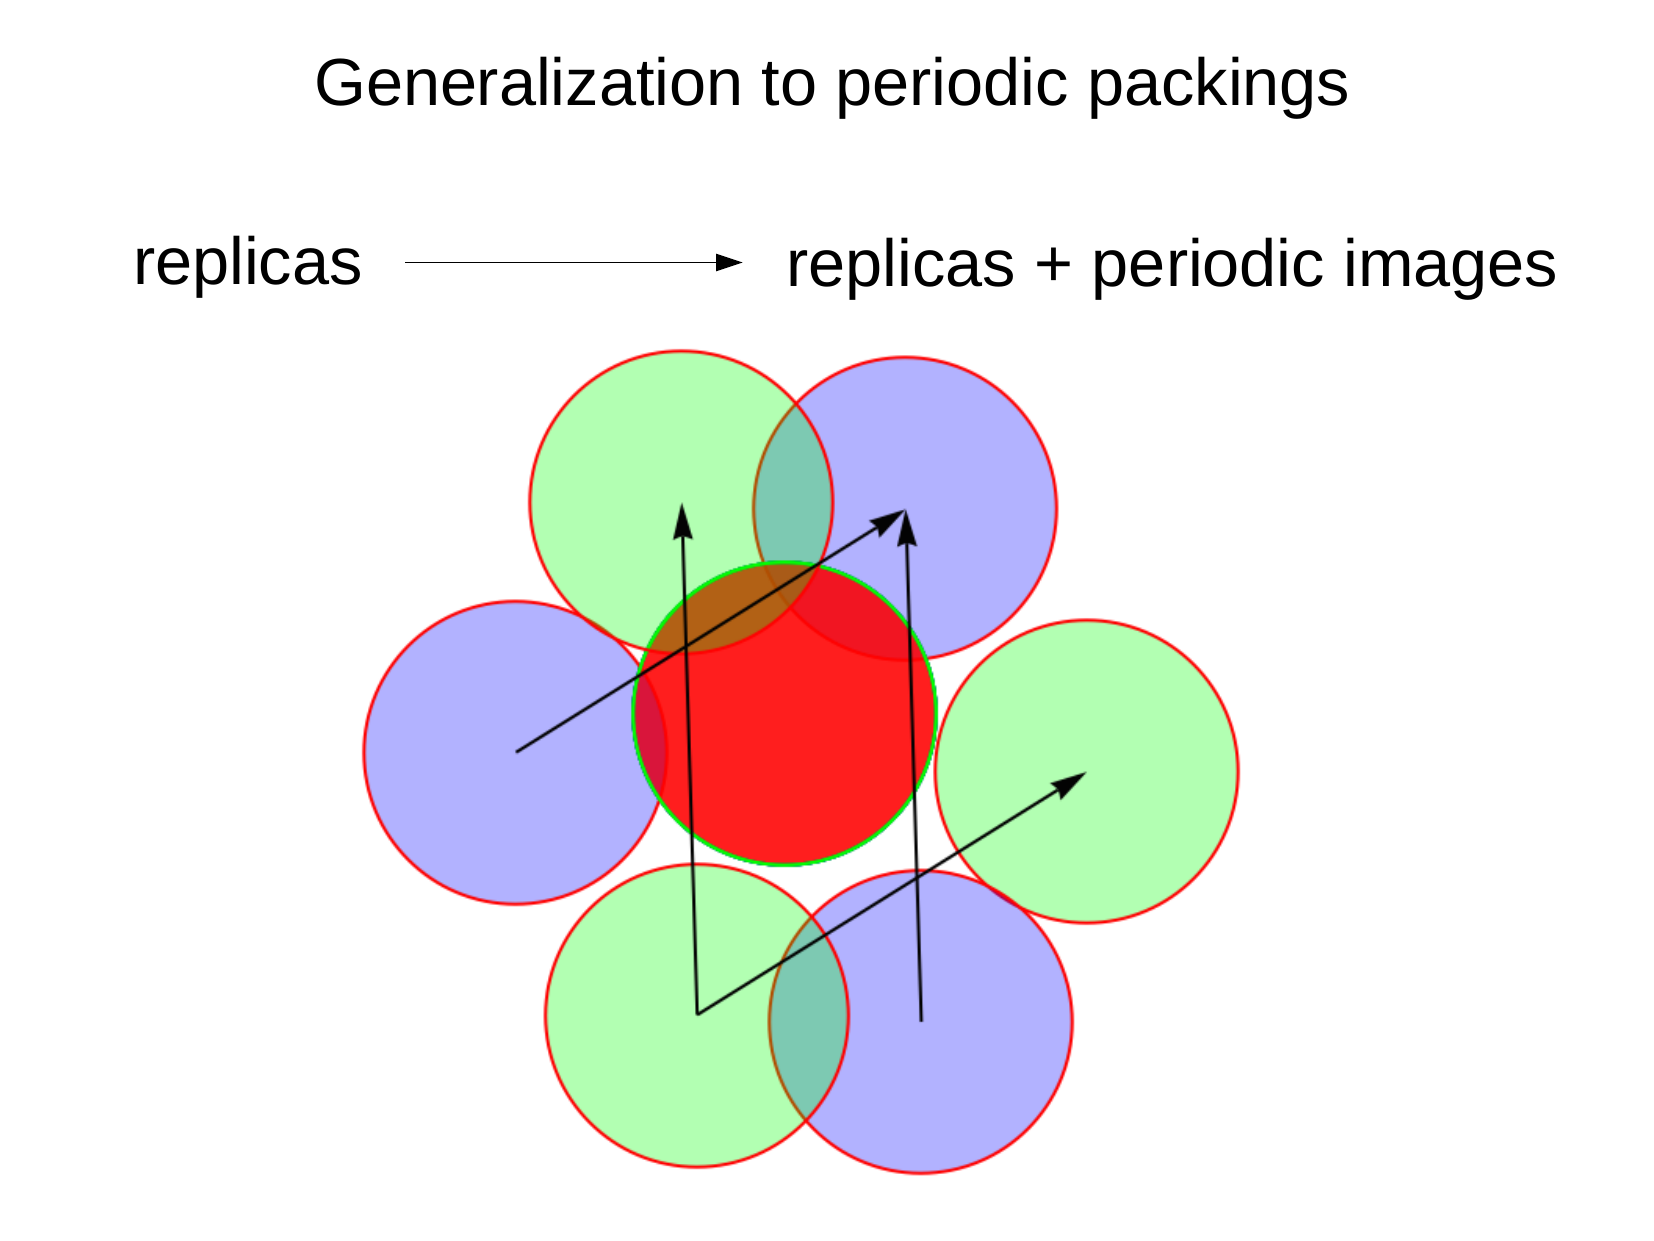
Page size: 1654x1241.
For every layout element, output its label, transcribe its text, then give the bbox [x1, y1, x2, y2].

text_box Generalization to periodic packings [299, 37, 1372, 128]
picture [342, 315, 1281, 1224]
text_box replicas + periodic images [771, 219, 1601, 309]
text_box replicas [118, 217, 562, 307]
